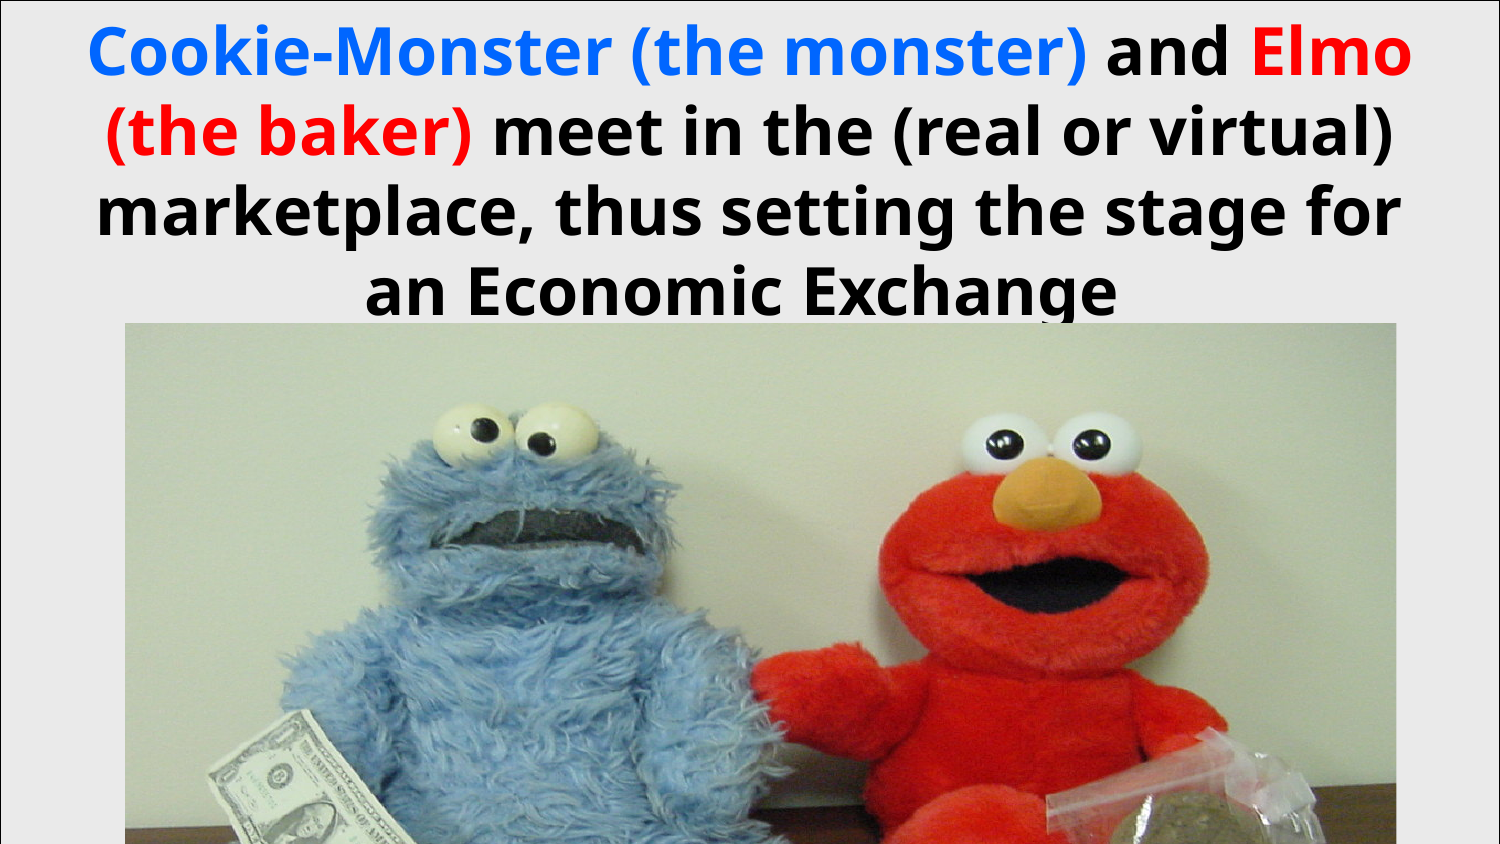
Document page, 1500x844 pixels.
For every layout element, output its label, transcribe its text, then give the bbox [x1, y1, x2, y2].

text_box [550, 300, 565, 308]
text_box Cookie-Monster (the monster) and Elmo (the baker) meet in the (real or virtual) marketplace, thus setting the stage for an Economic Exchange [37, 37, 1463, 300]
text_box [377, 300, 389, 308]
text_box [0, 0, 1500, 844]
picture [125, 323, 1397, 844]
text_box [1050, 300, 1065, 308]
text_box [966, 300, 978, 308]
text_box [635, 300, 650, 308]
